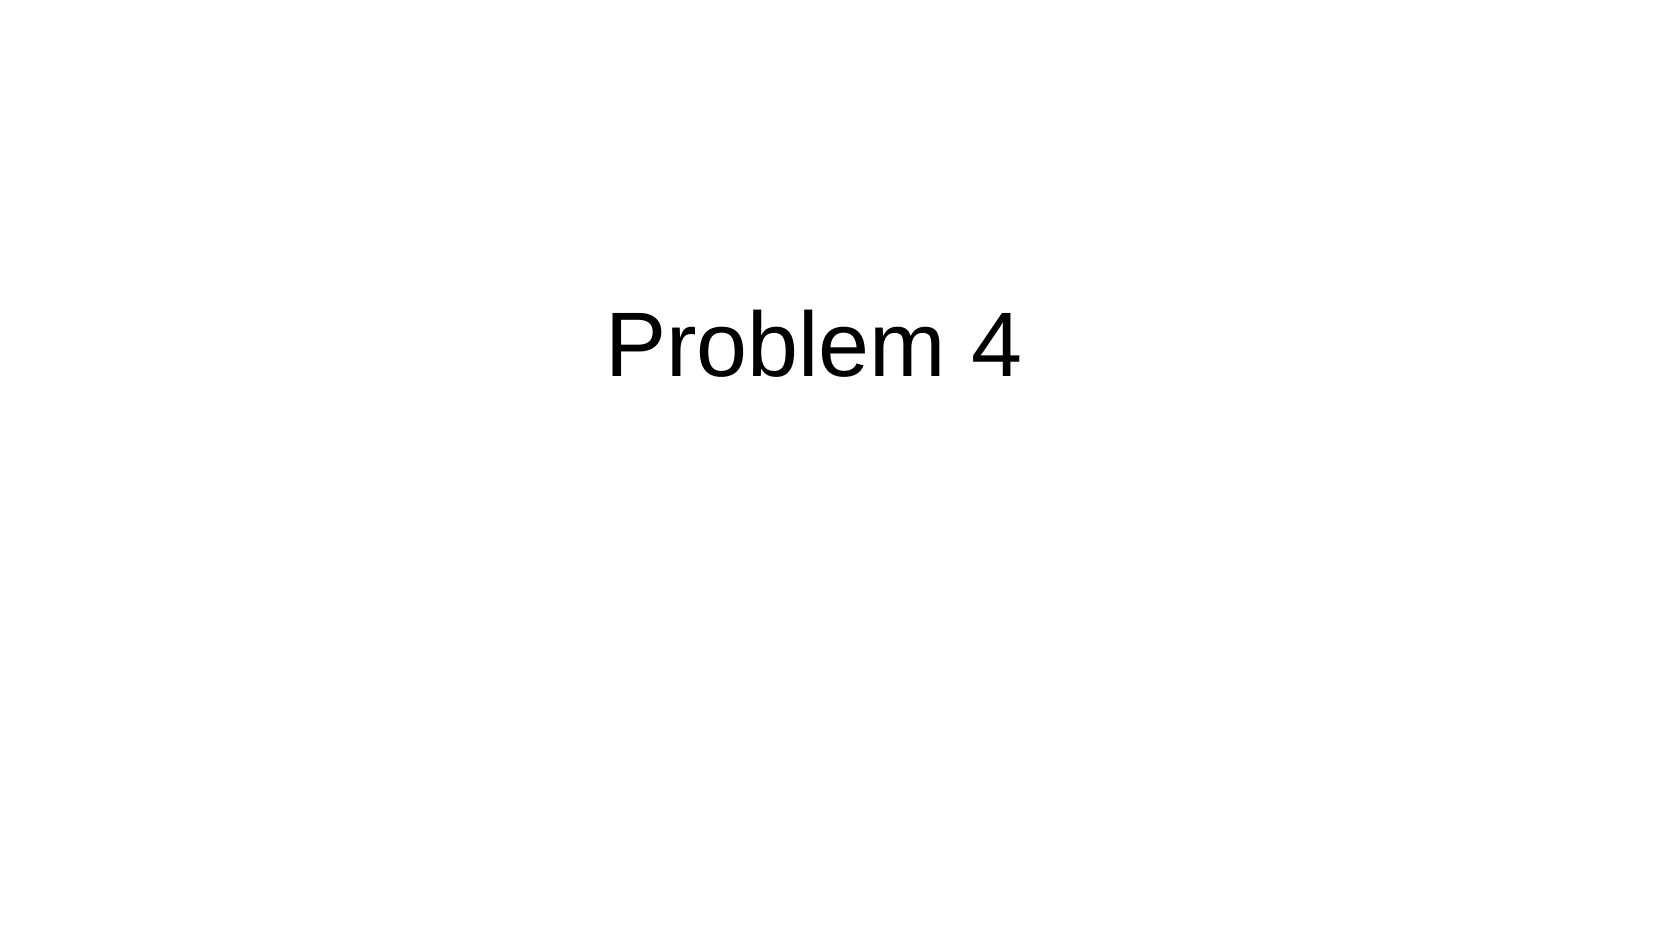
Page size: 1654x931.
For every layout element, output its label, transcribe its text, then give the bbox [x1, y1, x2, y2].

title Problem 4 [82, 267, 1571, 423]
